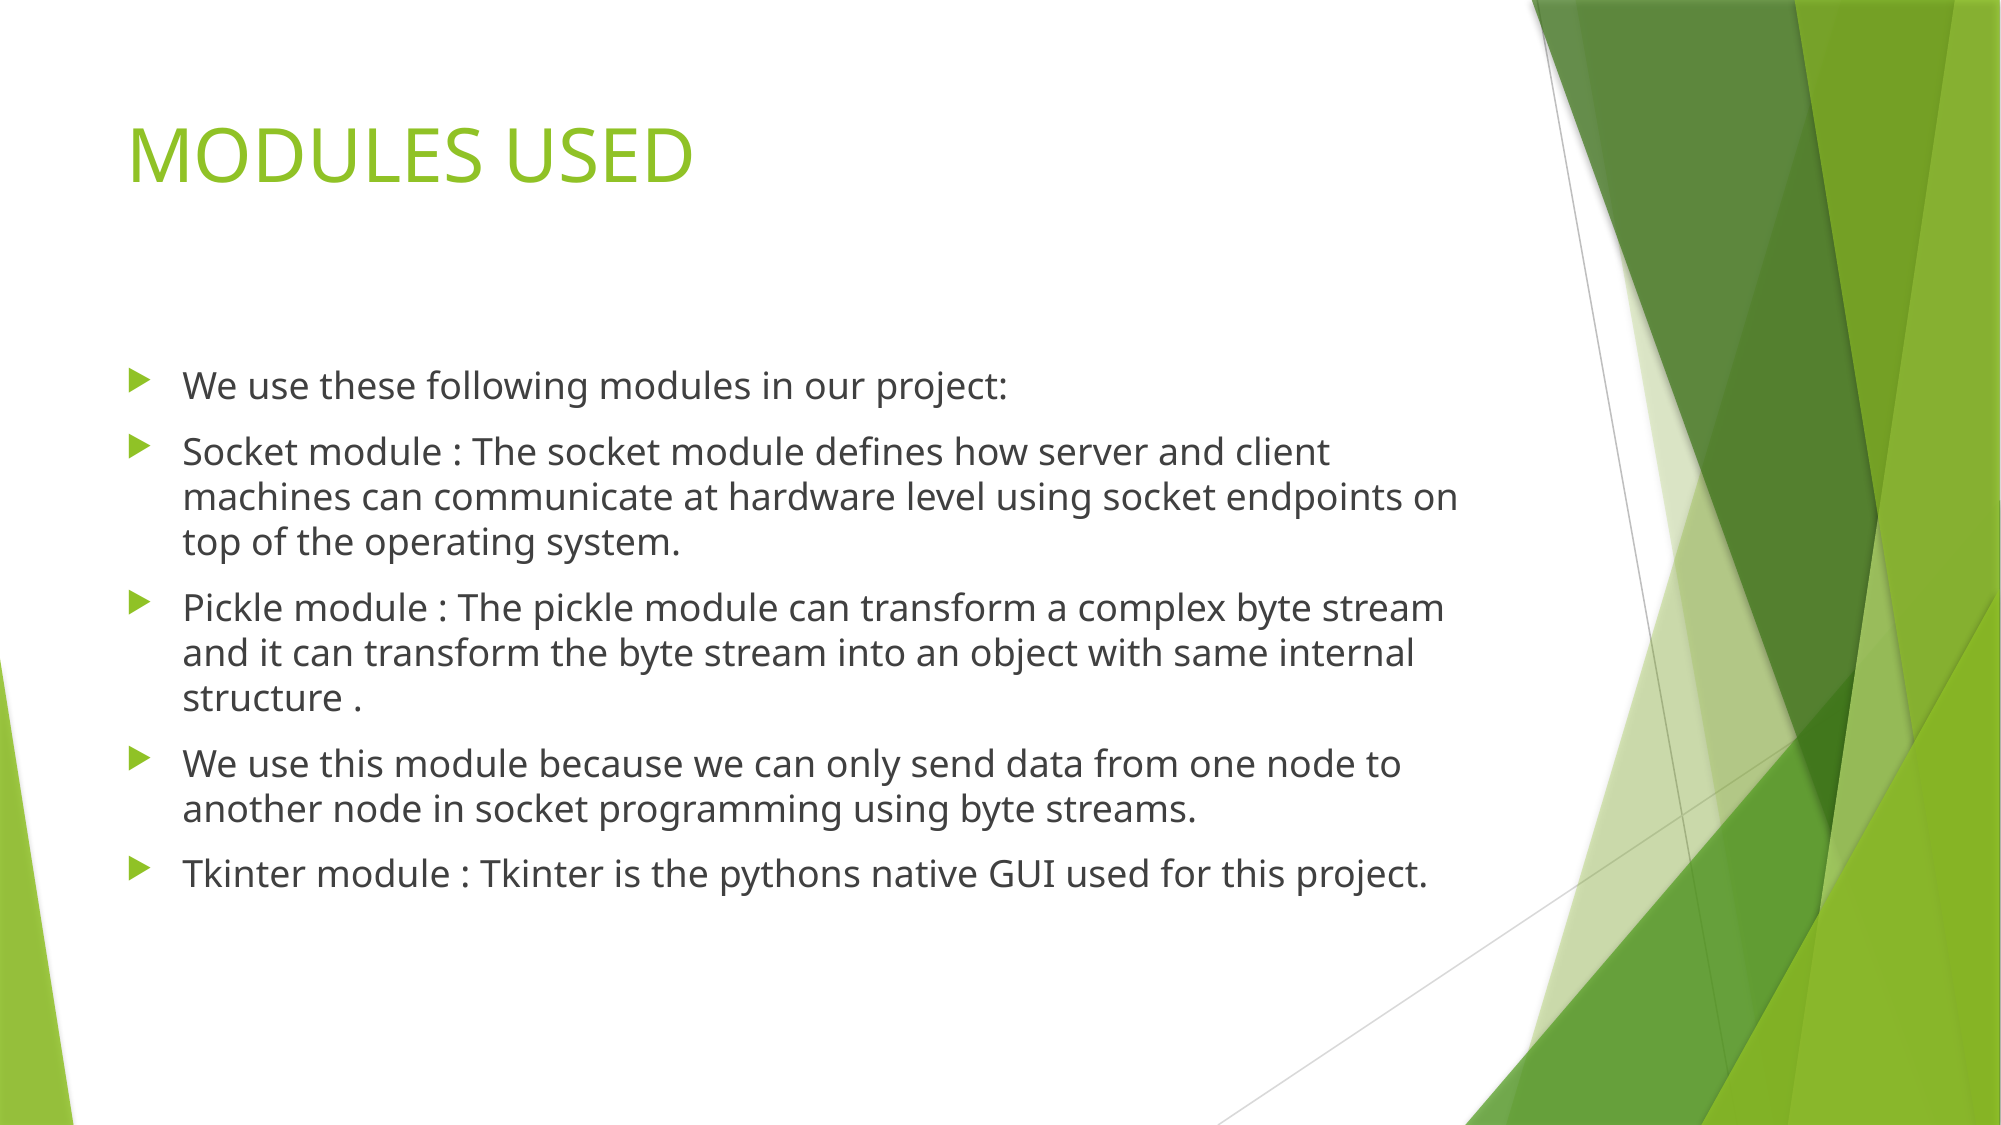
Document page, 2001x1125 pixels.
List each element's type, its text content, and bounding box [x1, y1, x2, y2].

title MODULES USED [111, 99, 1522, 317]
list We use these following modules in our project: Socket module : The socket module defines how server and client machines can communicate at hardware level using socket endpoints on top of the operating system. Pickle module : The pickle module can transform a complex byte stream and it can transform the byte stream into an object with same internal structure . We use this module because we can only send data from one node to another node in socket programming using byte streams. Tkinter module : Tkinter is the pythons native GUI used for this project. [111, 354, 1522, 992]
